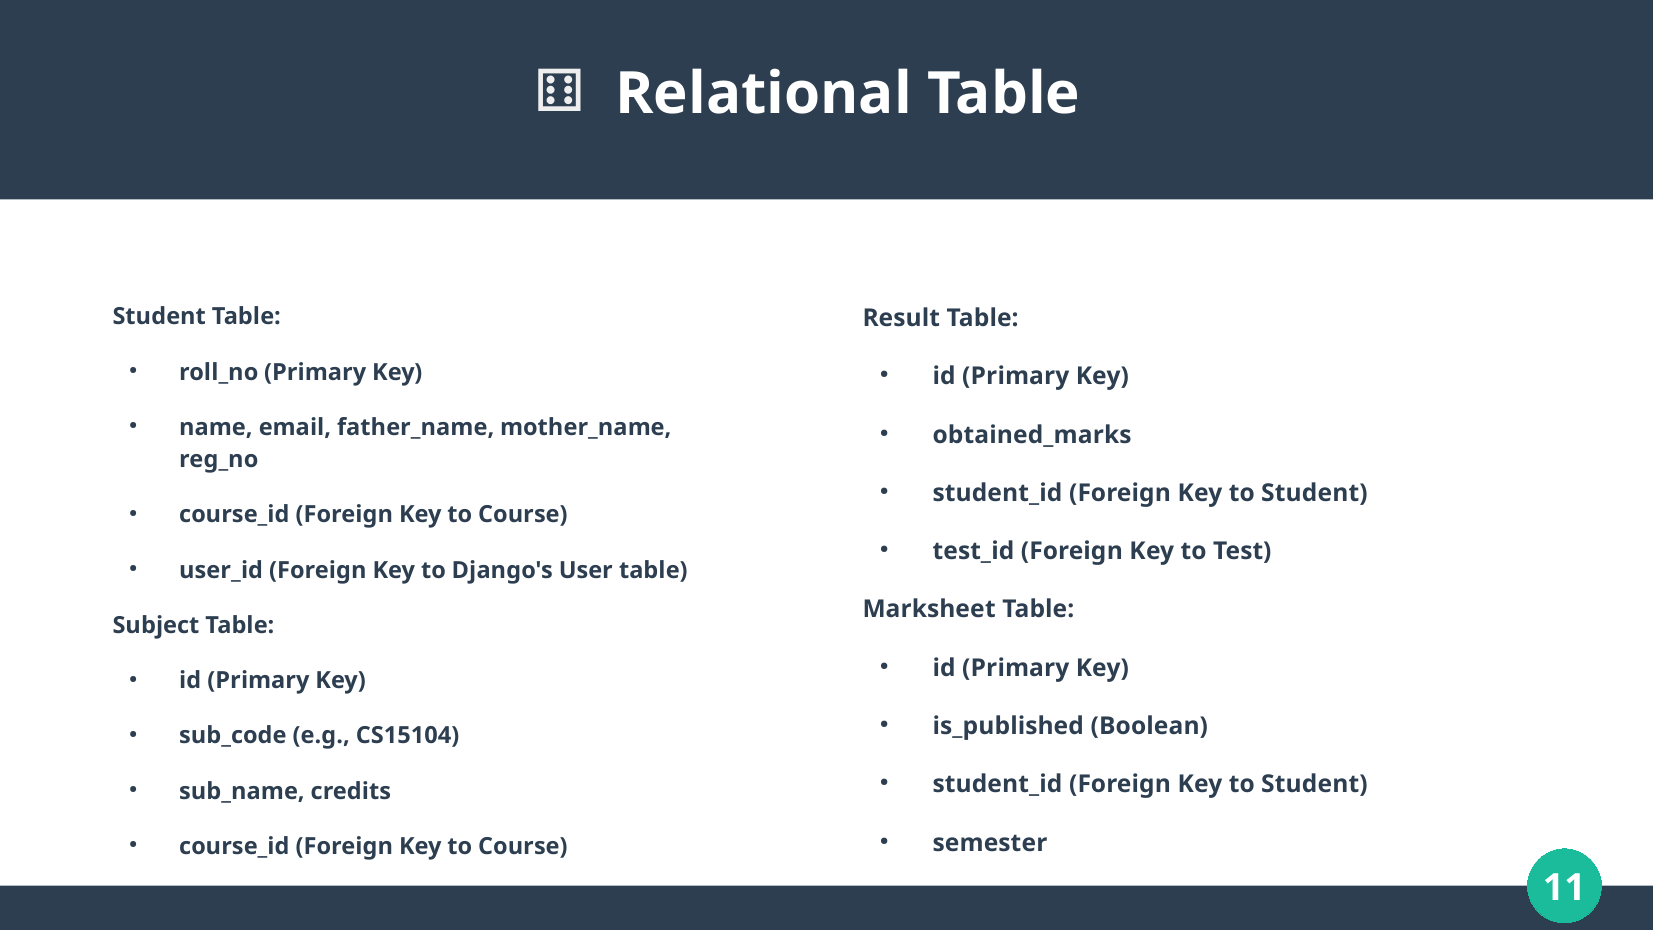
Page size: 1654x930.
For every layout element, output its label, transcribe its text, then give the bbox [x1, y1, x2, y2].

list Student Table: roll_no (Primary Key) name, email, father_name, mother_name, reg_no course_id (Foreign Key to Course) user_id (Foreign Key to Django's User table) Subject Table: id (Primary Key) sub_code (e.g., CS15104) sub_name, credits course_id (Foreign Key to Course) [112, 300, 751, 863]
list Result Table: id (Primary Key) obtained_marks student_id (Foreign Key to Student) test_id (Foreign Key to Test) Marksheet Table: id (Primary Key) is_published (Boolean) student_id (Foreign Key to Student) semester [862, 300, 1538, 863]
title Relational Table [40, 32, 1576, 151]
